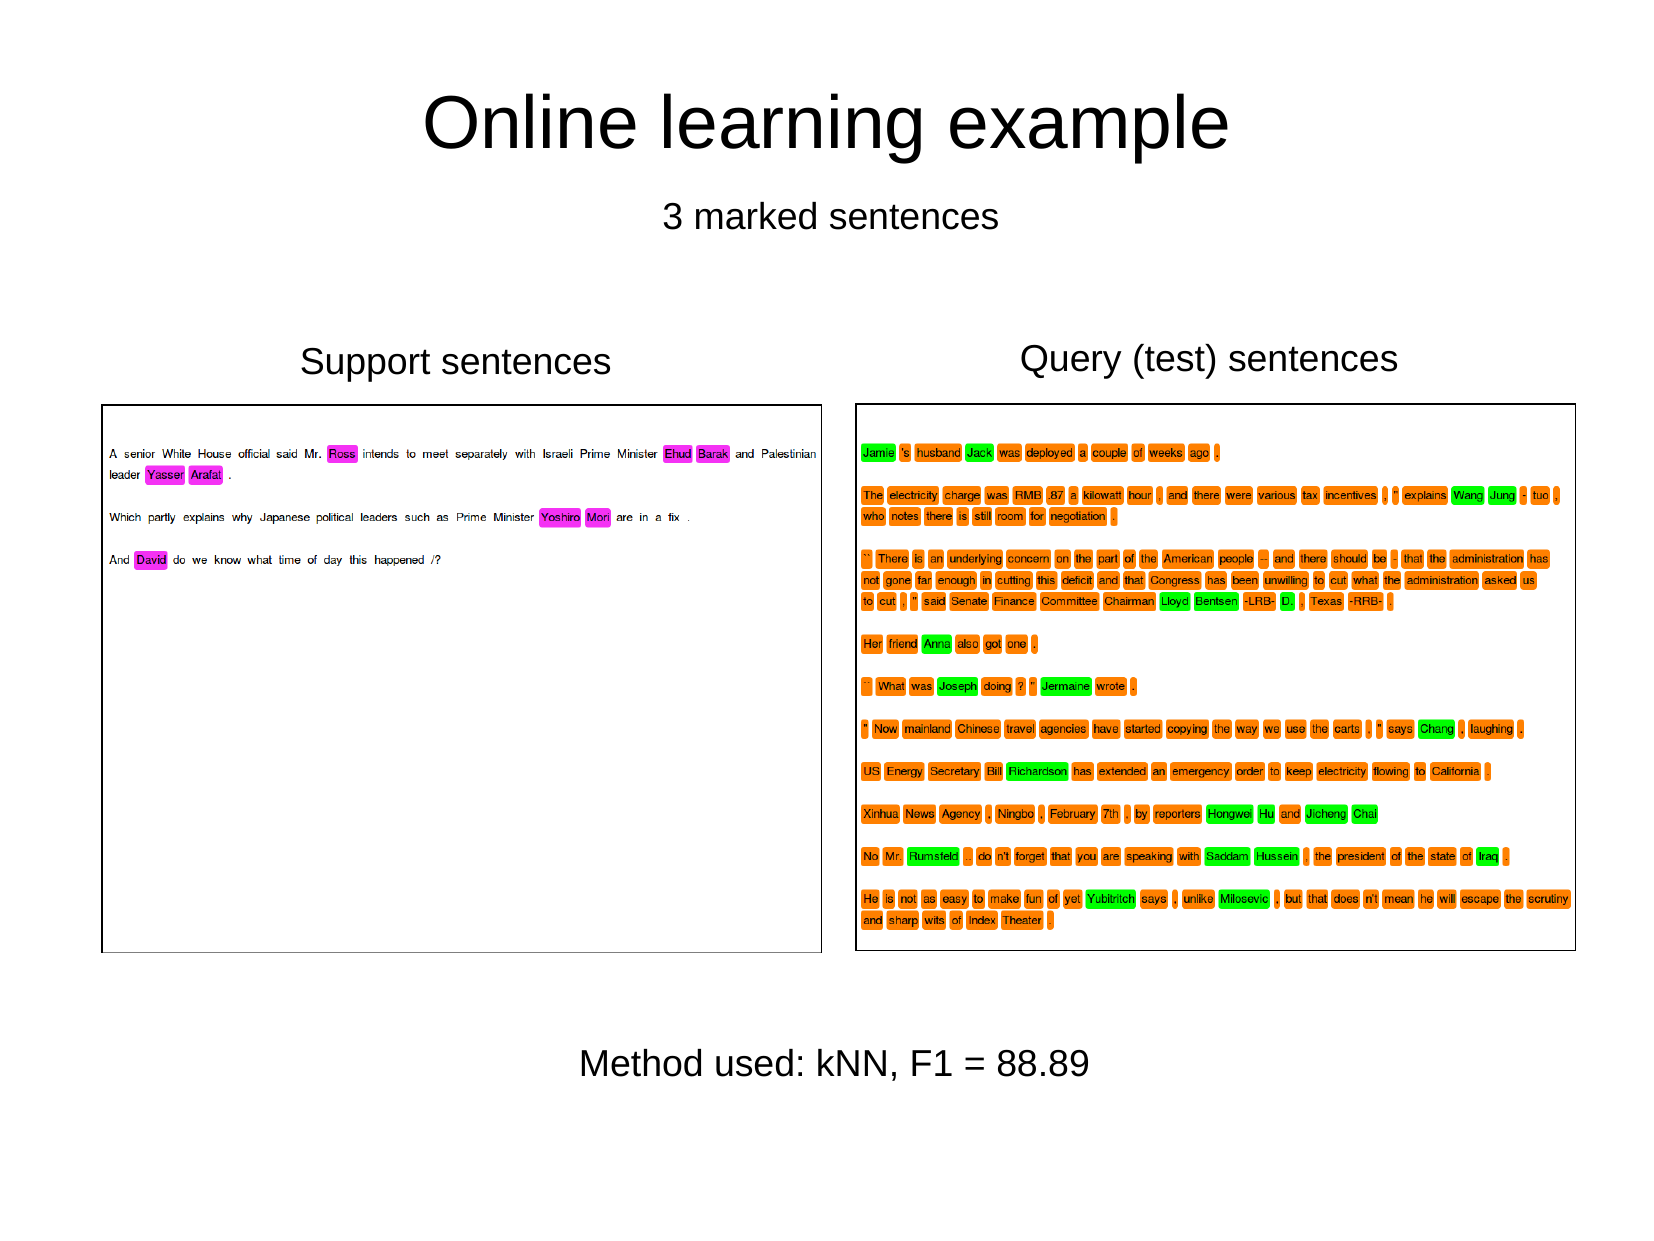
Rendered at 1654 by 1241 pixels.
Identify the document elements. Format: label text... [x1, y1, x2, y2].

title Online learning example [82, 49, 1571, 196]
text_box Support sentences [285, 333, 631, 391]
picture [855, 403, 1576, 951]
text_box Method used: kNN, F1 = 88.89 [564, 1035, 1141, 1111]
picture [101, 404, 822, 953]
text_box Query (test) sentences [1005, 330, 1471, 391]
text_box 3 marked sentences [647, 187, 1021, 245]
